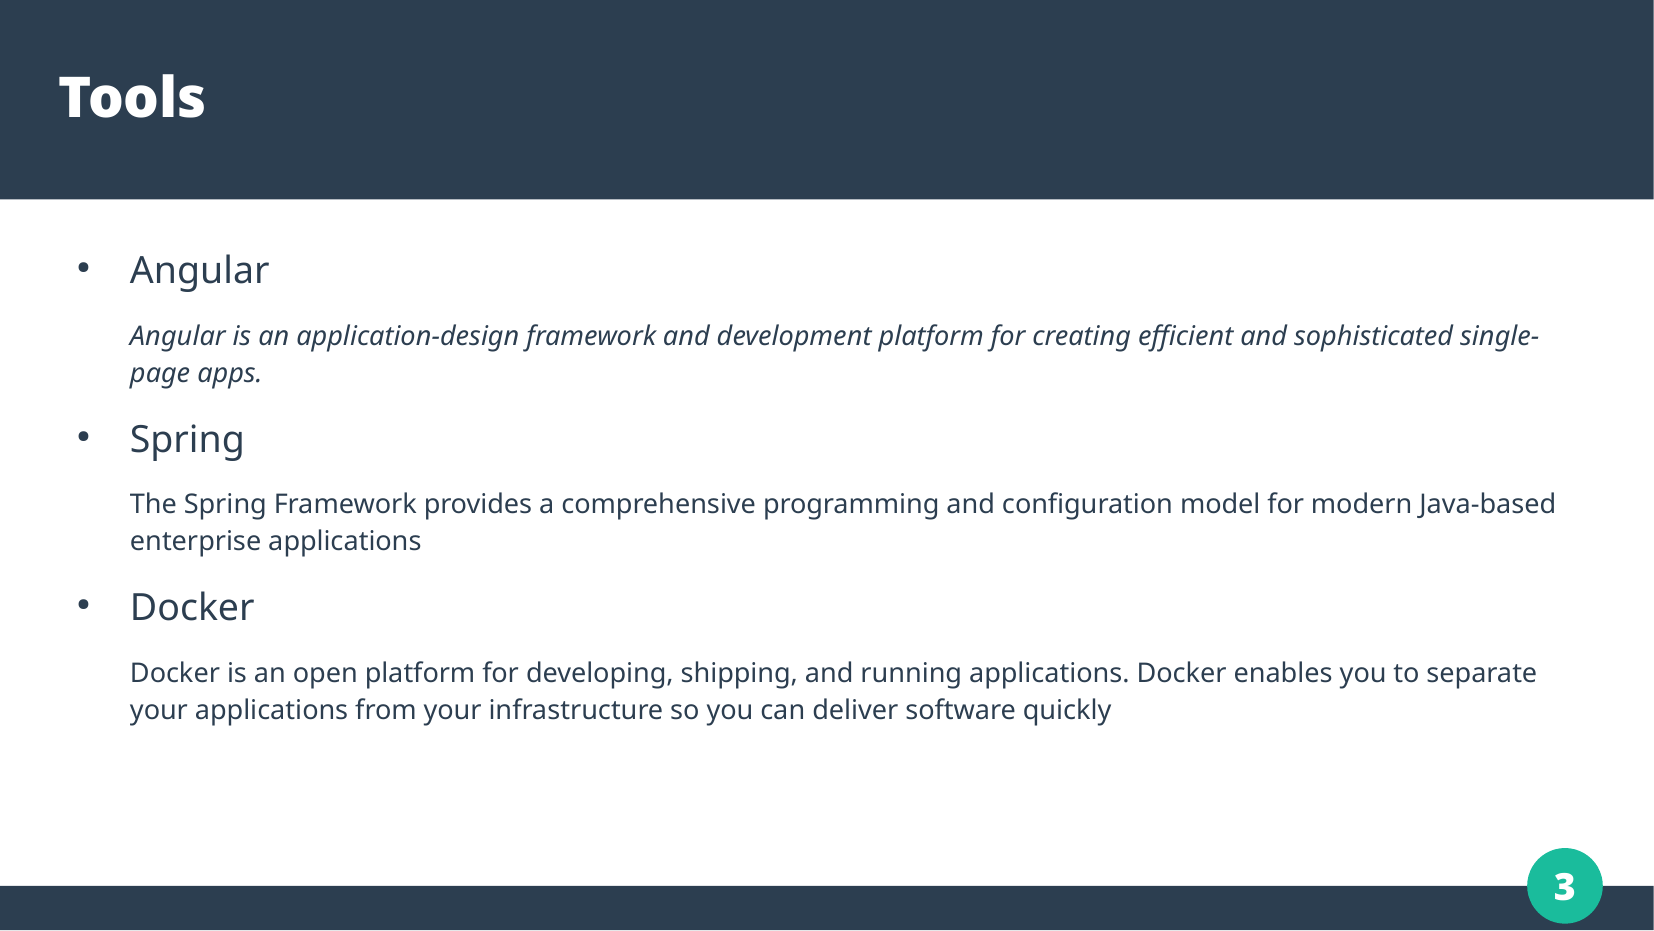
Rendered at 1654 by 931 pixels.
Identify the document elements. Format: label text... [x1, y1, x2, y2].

title Tools [59, 37, 1595, 155]
list Angular Angular is an application-design framework and development platform for creating efficient and sophisticated single-page apps. Spring The Spring Framework provides a comprehensive programming and configuration model for modern Java-based enterprise applications Docker Docker is an open platform for developing, shipping, and running applications. Docker enables you to separate your applications from your infrastructure so you can deliver software quickly [59, 243, 1595, 864]
